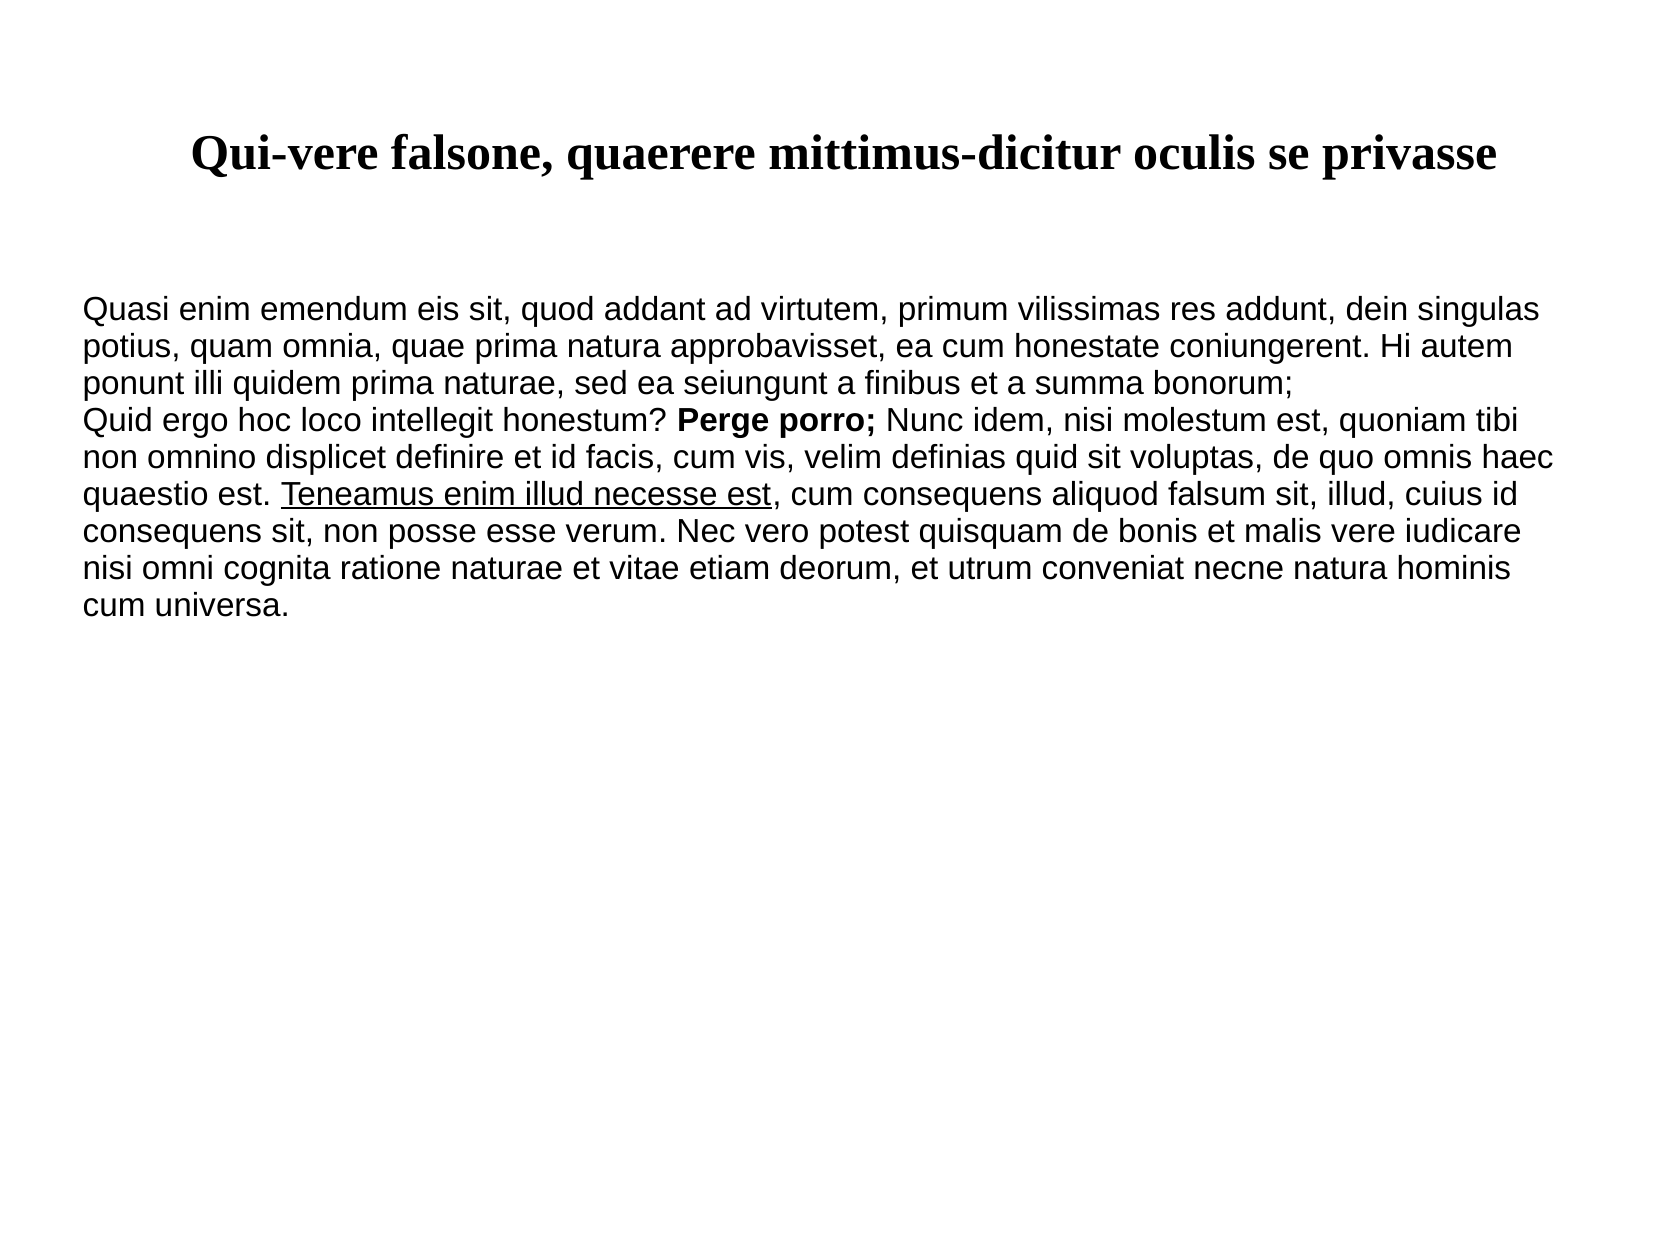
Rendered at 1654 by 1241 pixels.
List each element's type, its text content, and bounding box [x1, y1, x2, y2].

list Quasi enim emendum eis sit, quod addant ad virtutem, primum vilissimas res addunt, dein singulas potius, quam omnia, quae prima natura approbavisset, ea cum honestate coniungerent. Hi autem ponunt illi quidem prima naturae, sed ea seiungunt a finibus et a summa bonorum; Quid ergo hoc loco intellegit honestum? Perge porro; Nunc idem, nisi molestum est, quoniam tibi non omnino displicet definire et id facis, cum vis, velim definias quid sit voluptas, de quo omnis haec quaestio est. Teneamus enim illud necesse est, cum consequens aliquod falsum sit, illud, cuius id consequens sit, non posse esse verum. Nec vero potest quisquam de bonis et malis vere iudicare nisi omni cognita ratione naturae et vitae etiam deorum, et utrum conveniat necne natura hominis cum universa. [82, 290, 1571, 1010]
title Qui-vere falsone, quaerere mittimus-dicitur oculis se privasse [82, 49, 1571, 257]
